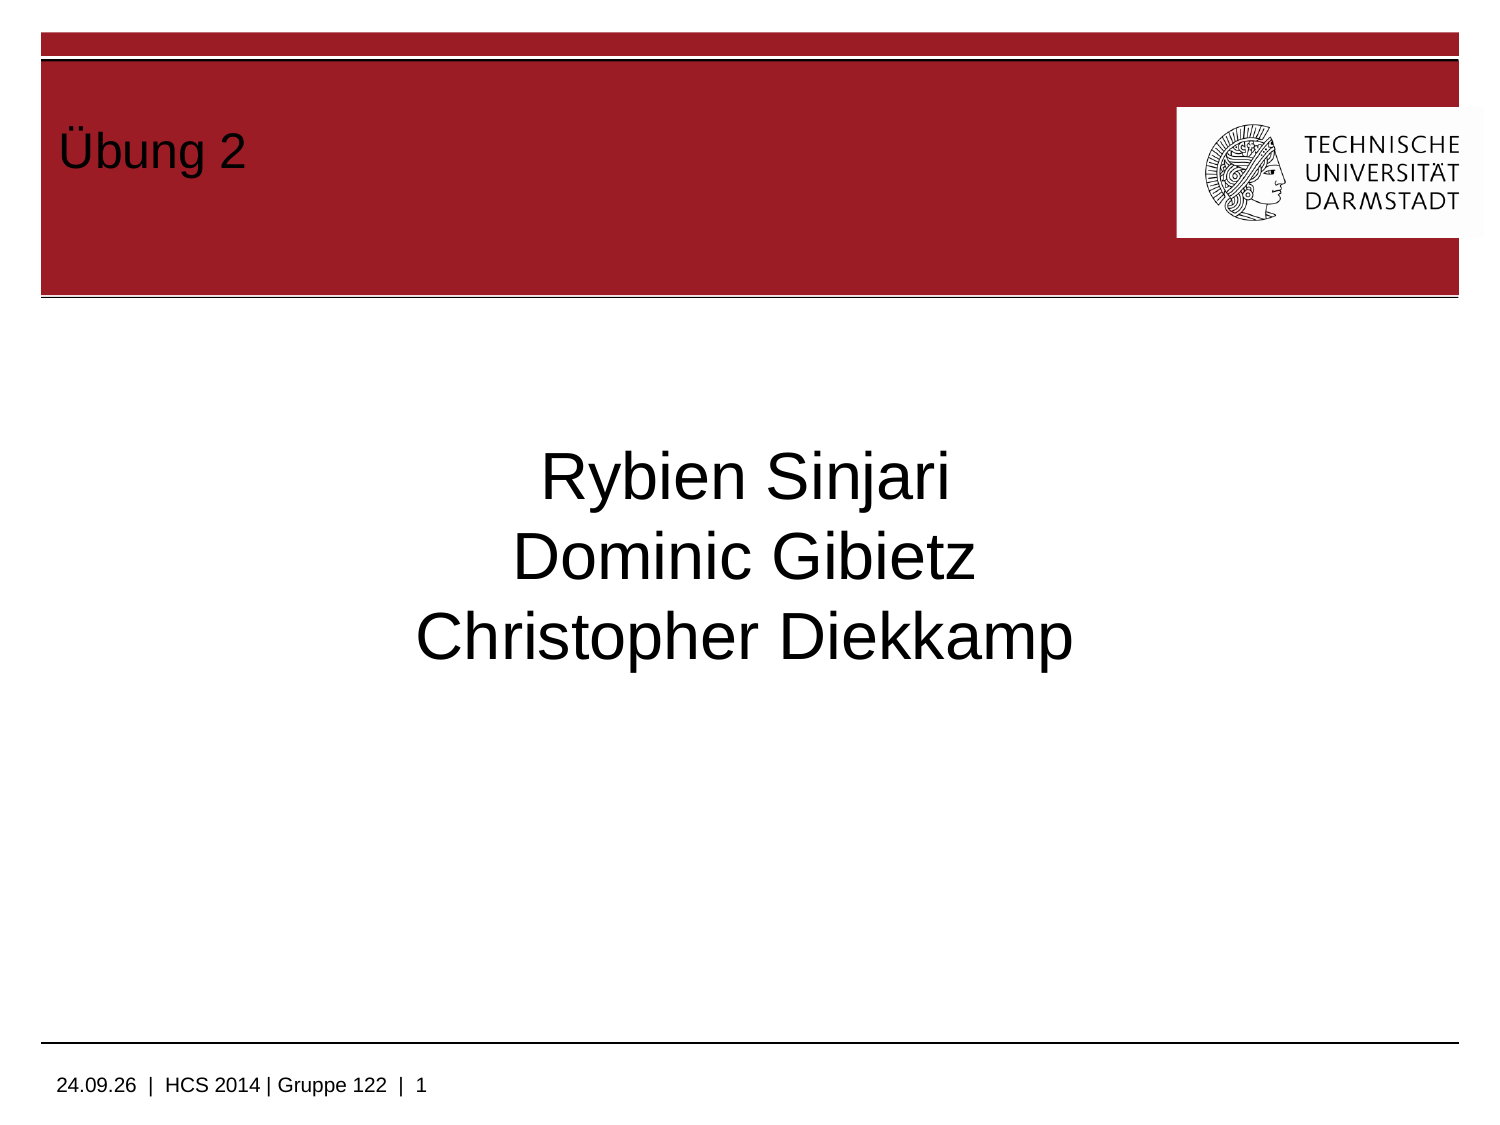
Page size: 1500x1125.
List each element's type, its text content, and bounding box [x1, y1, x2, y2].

picture [1176, 107, 1484, 238]
title Übung 2 [58, 80, 1149, 218]
subtitle Rybien Sinjari Dominic Gibietz Christopher Diekkamp [200, 352, 1291, 969]
